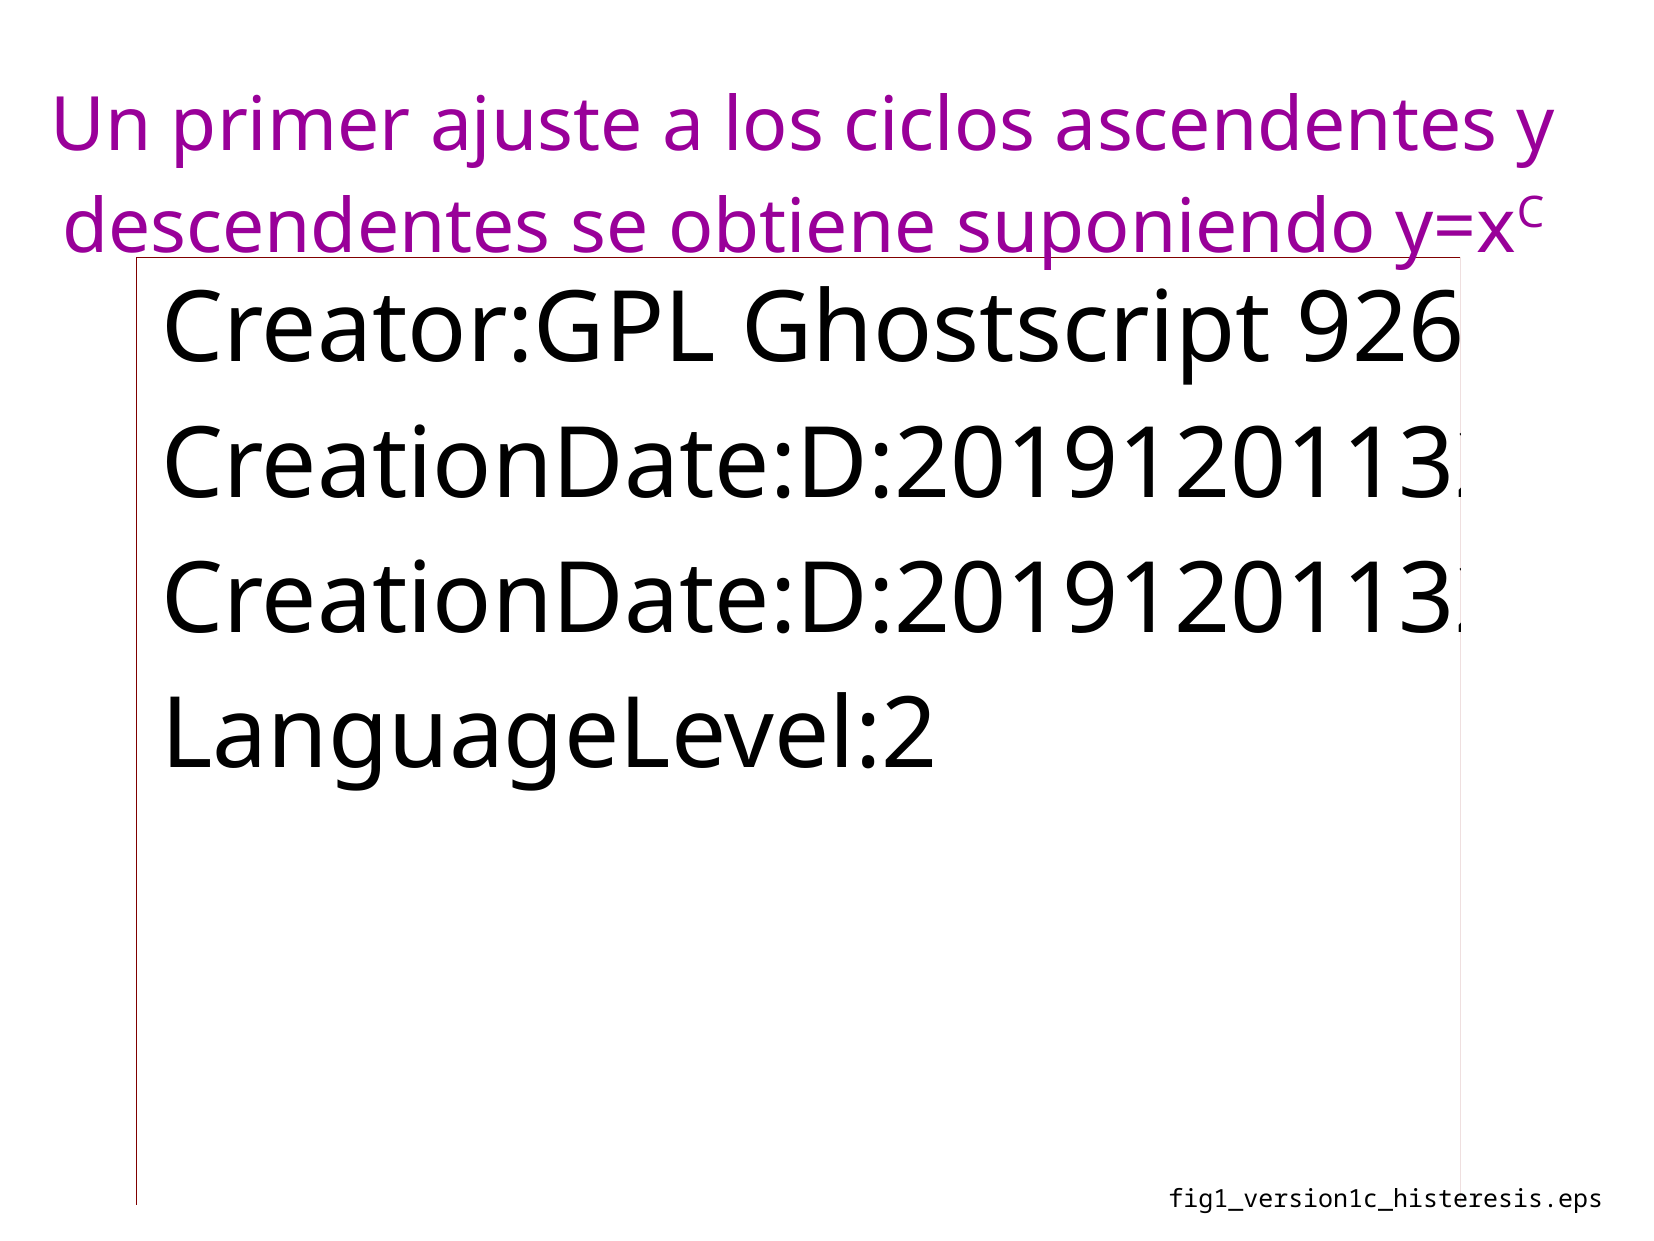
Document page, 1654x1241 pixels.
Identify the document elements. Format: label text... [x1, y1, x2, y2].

text_box fig1_version1c_histeresis.eps [1039, 1173, 1619, 1241]
picture [129, 272, 1461, 1205]
text_box Un primer ajuste a los ciclos ascendentes y descendentes se obtiene suponiendo y=xC [23, 62, 1583, 272]
